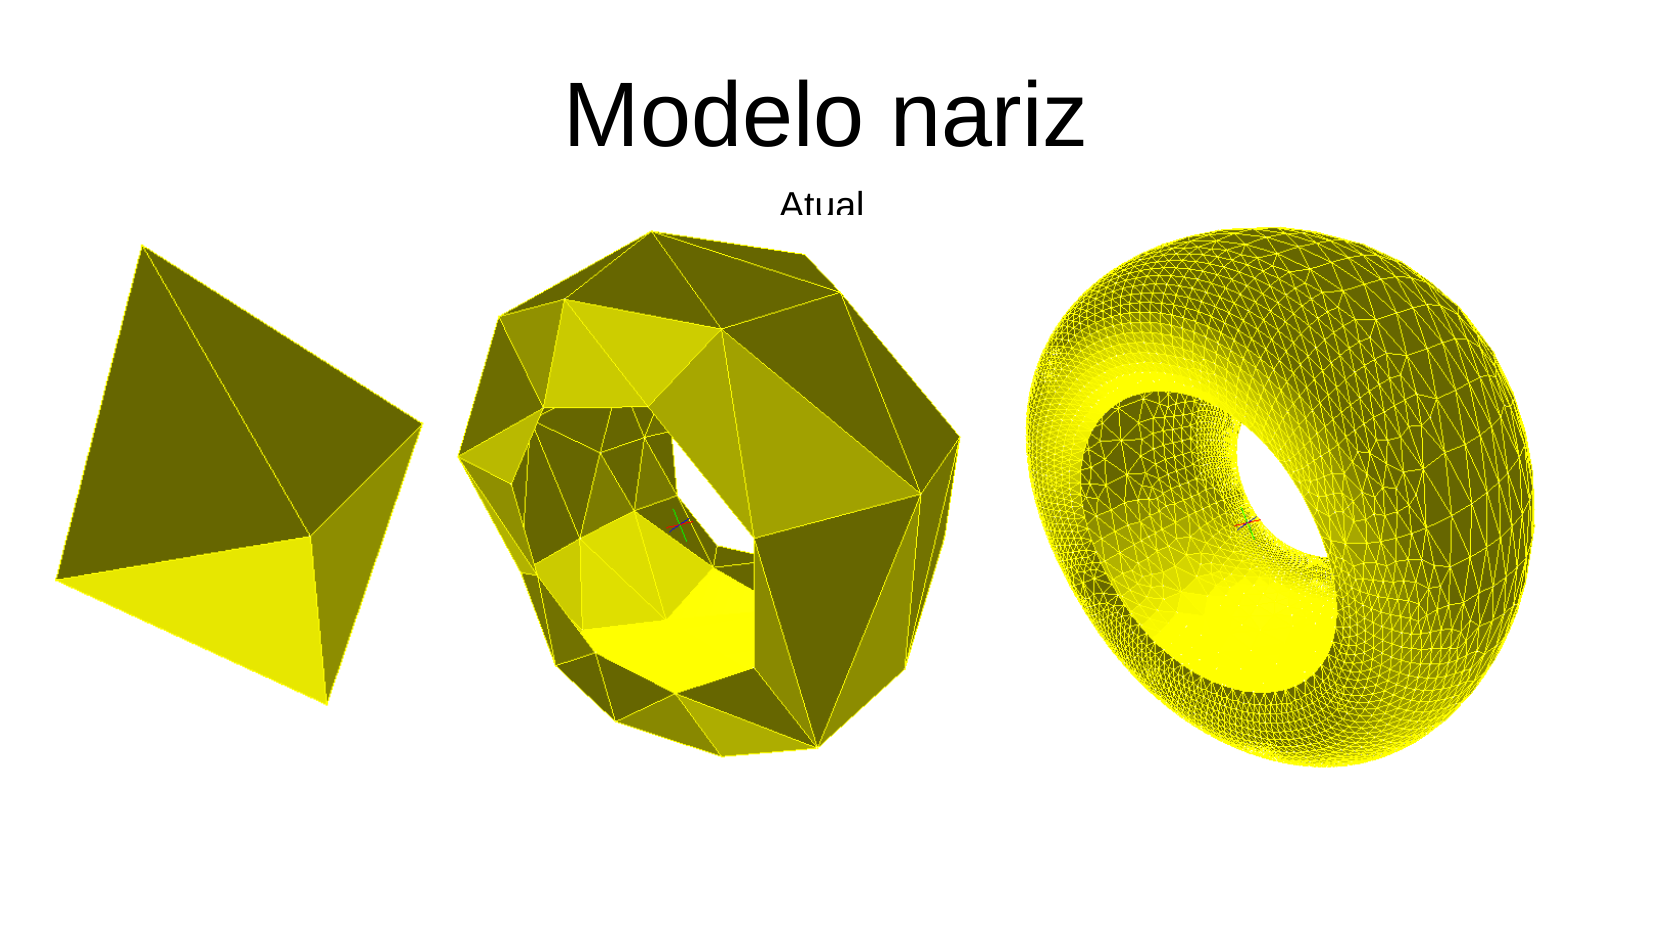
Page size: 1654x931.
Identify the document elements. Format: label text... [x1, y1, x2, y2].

title Modelo nariz [82, 37, 1571, 193]
picture [54, 212, 1571, 792]
text_box Atual [764, 177, 910, 215]
